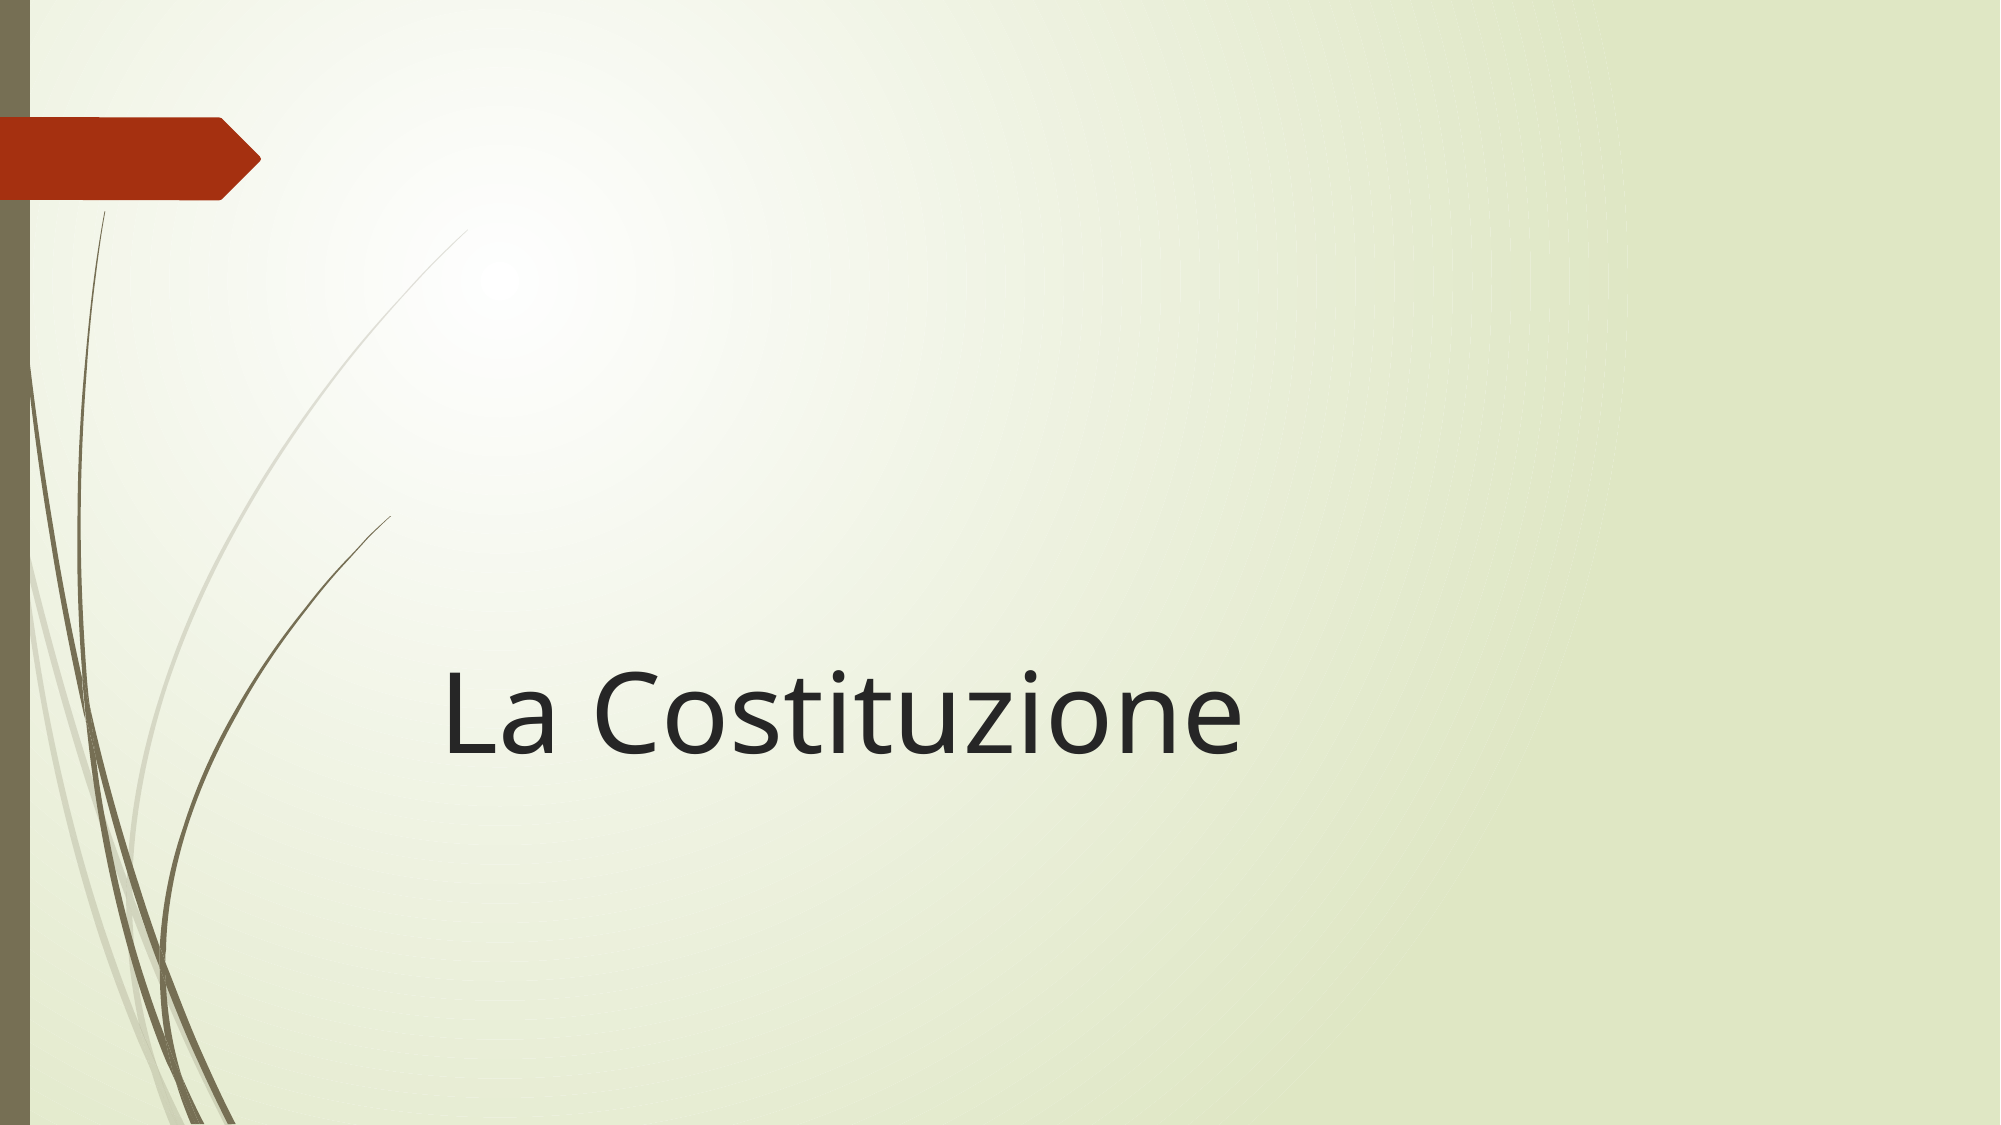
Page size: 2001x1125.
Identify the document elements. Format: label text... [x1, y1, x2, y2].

title La Costituzione [424, 412, 1888, 784]
